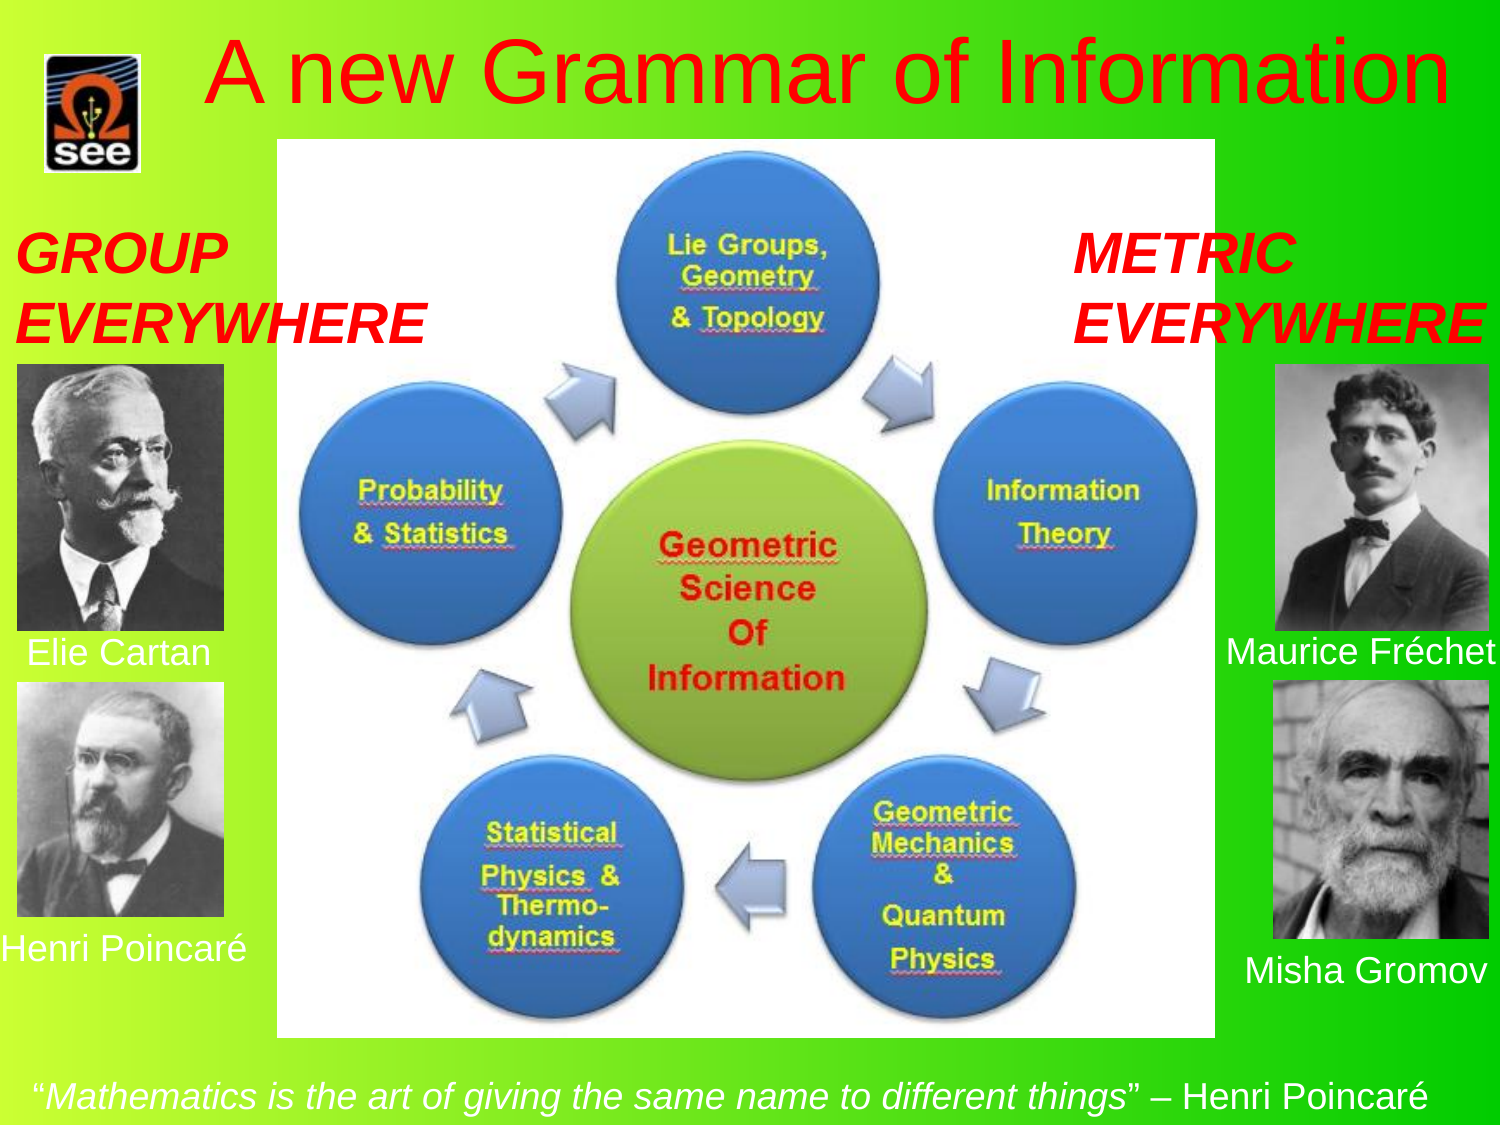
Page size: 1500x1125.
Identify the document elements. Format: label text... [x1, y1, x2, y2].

picture [17, 364, 224, 619]
picture [277, 161, 1215, 1038]
text_box Maurice Fréchet [1210, 619, 1500, 681]
text_box GROUP EVERYWHERE [0, 208, 448, 365]
picture [1275, 364, 1489, 619]
text_box Elie Cartan [11, 619, 230, 681]
text_box A new Grammar of Information [159, 0, 1500, 161]
text_box METRIC EVERYWHERE [1058, 208, 1500, 365]
text_box “Mathematics is the art of giving the same name to different things” – Henri Poincaré [17, 1064, 1470, 1125]
picture [1273, 681, 1489, 938]
text_box Misha Gromov [1229, 938, 1500, 999]
picture [17, 682, 224, 916]
text_box Henri Poincaré [0, 916, 266, 978]
